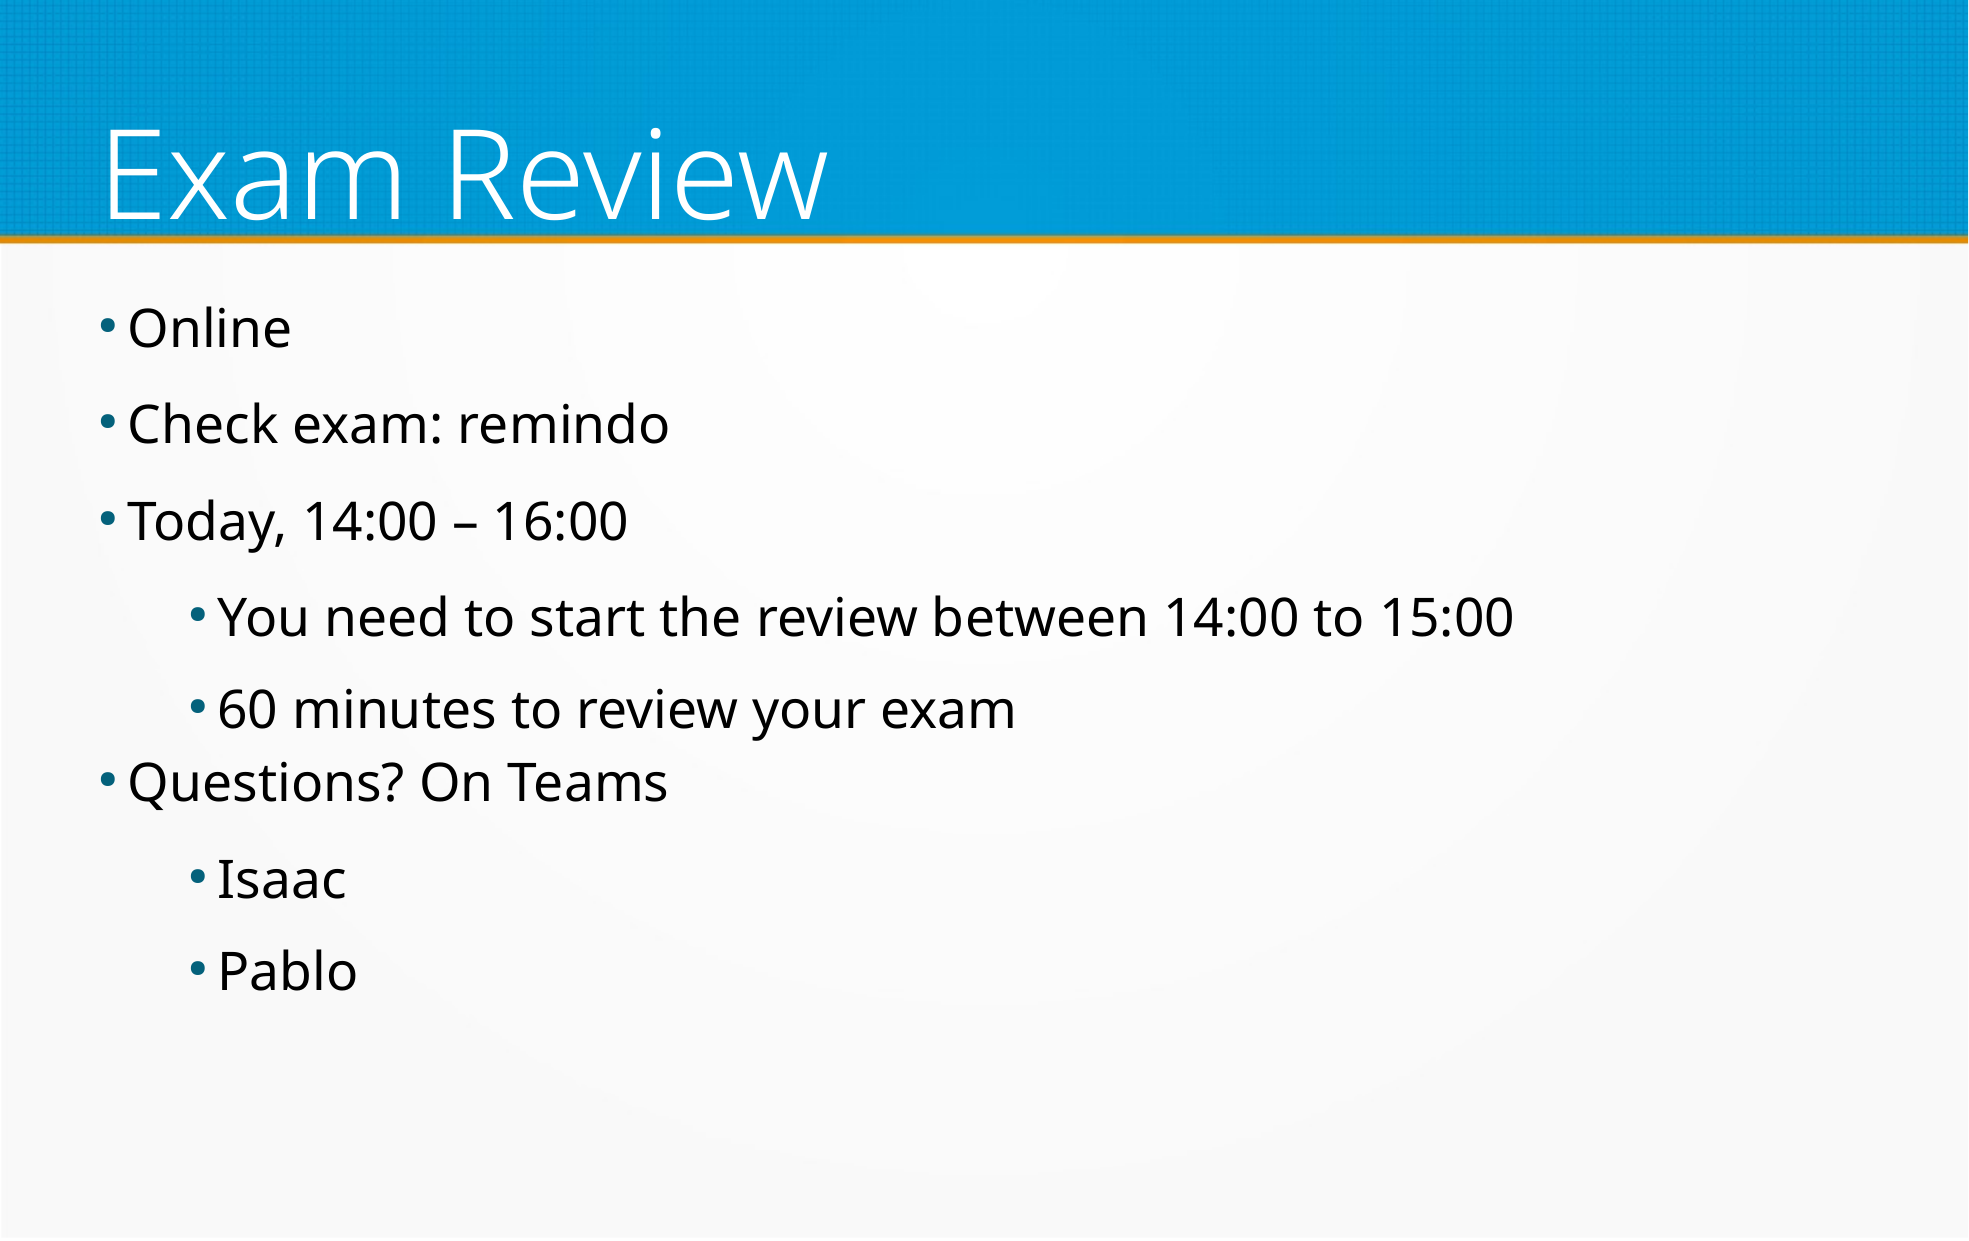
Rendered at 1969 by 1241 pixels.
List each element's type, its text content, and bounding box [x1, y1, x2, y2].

title Exam Review [98, 49, 1870, 257]
list Online Check exam: remindo Today, 14:00 – 16:00 You need to start the review between 14:00 to 15:00 60 minutes to review your exam Questions? On Teams Isaac Pablo [98, 290, 1870, 1010]
picture [0, 233, 1969, 1241]
